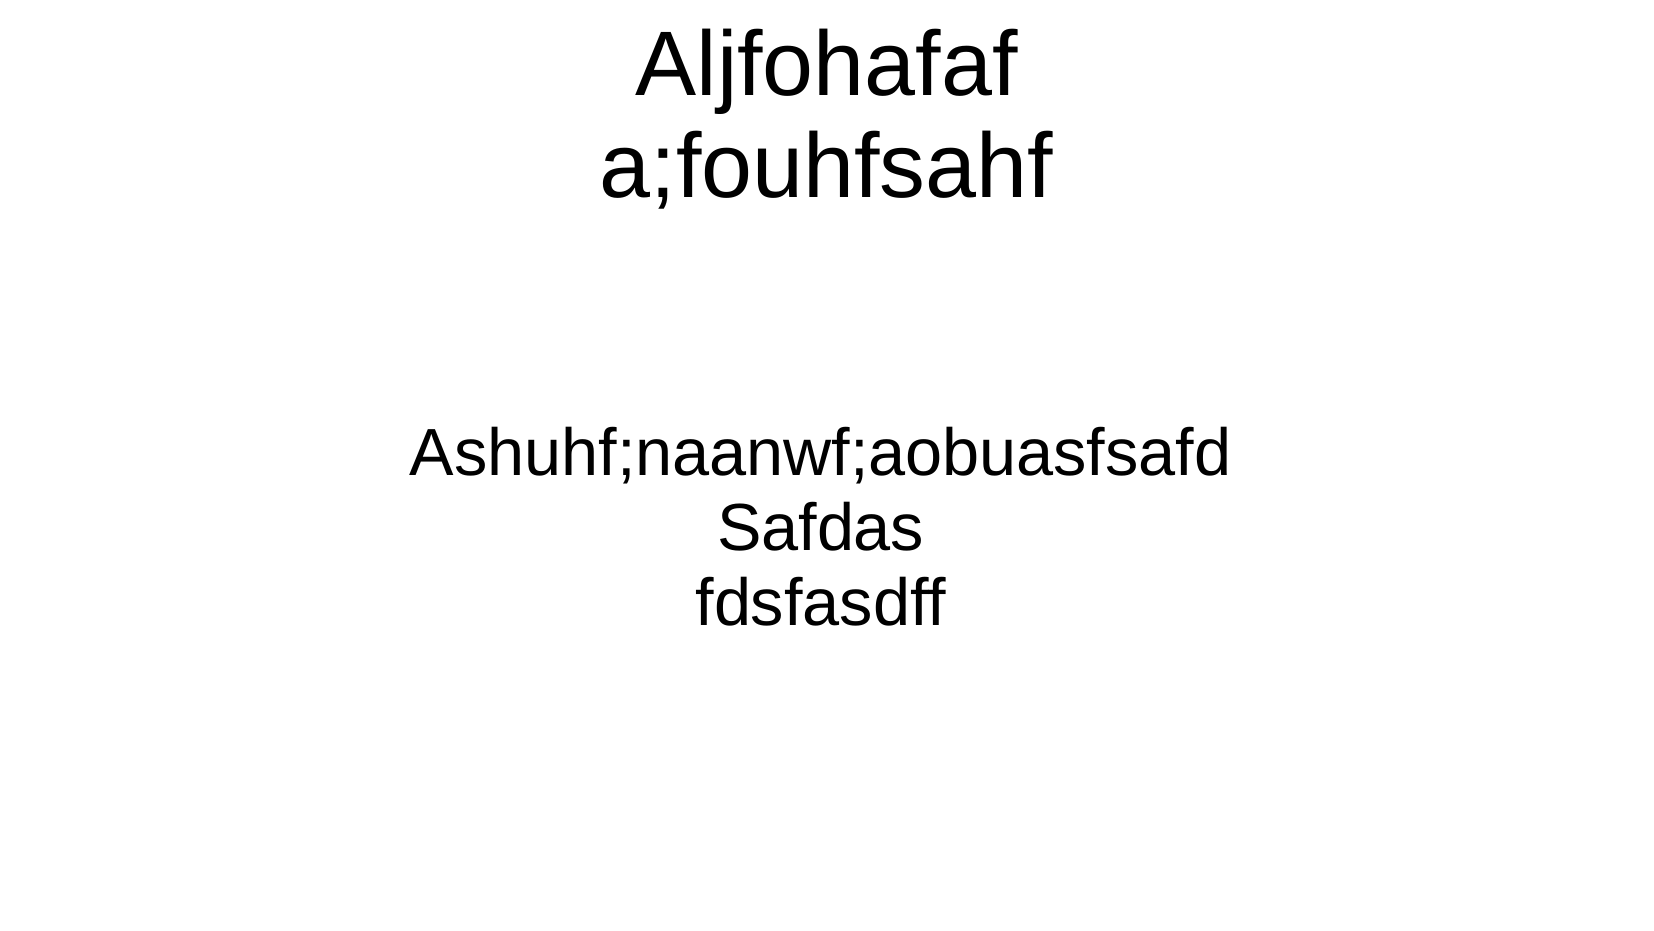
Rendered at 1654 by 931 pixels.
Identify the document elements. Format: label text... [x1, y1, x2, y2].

title Aljfohafaf a;fouhfsahf [82, 12, 1571, 218]
subtitle Ashuhf;naanwf;aobuasfsafd Safdas fdsfasdff [76, 257, 1565, 798]
